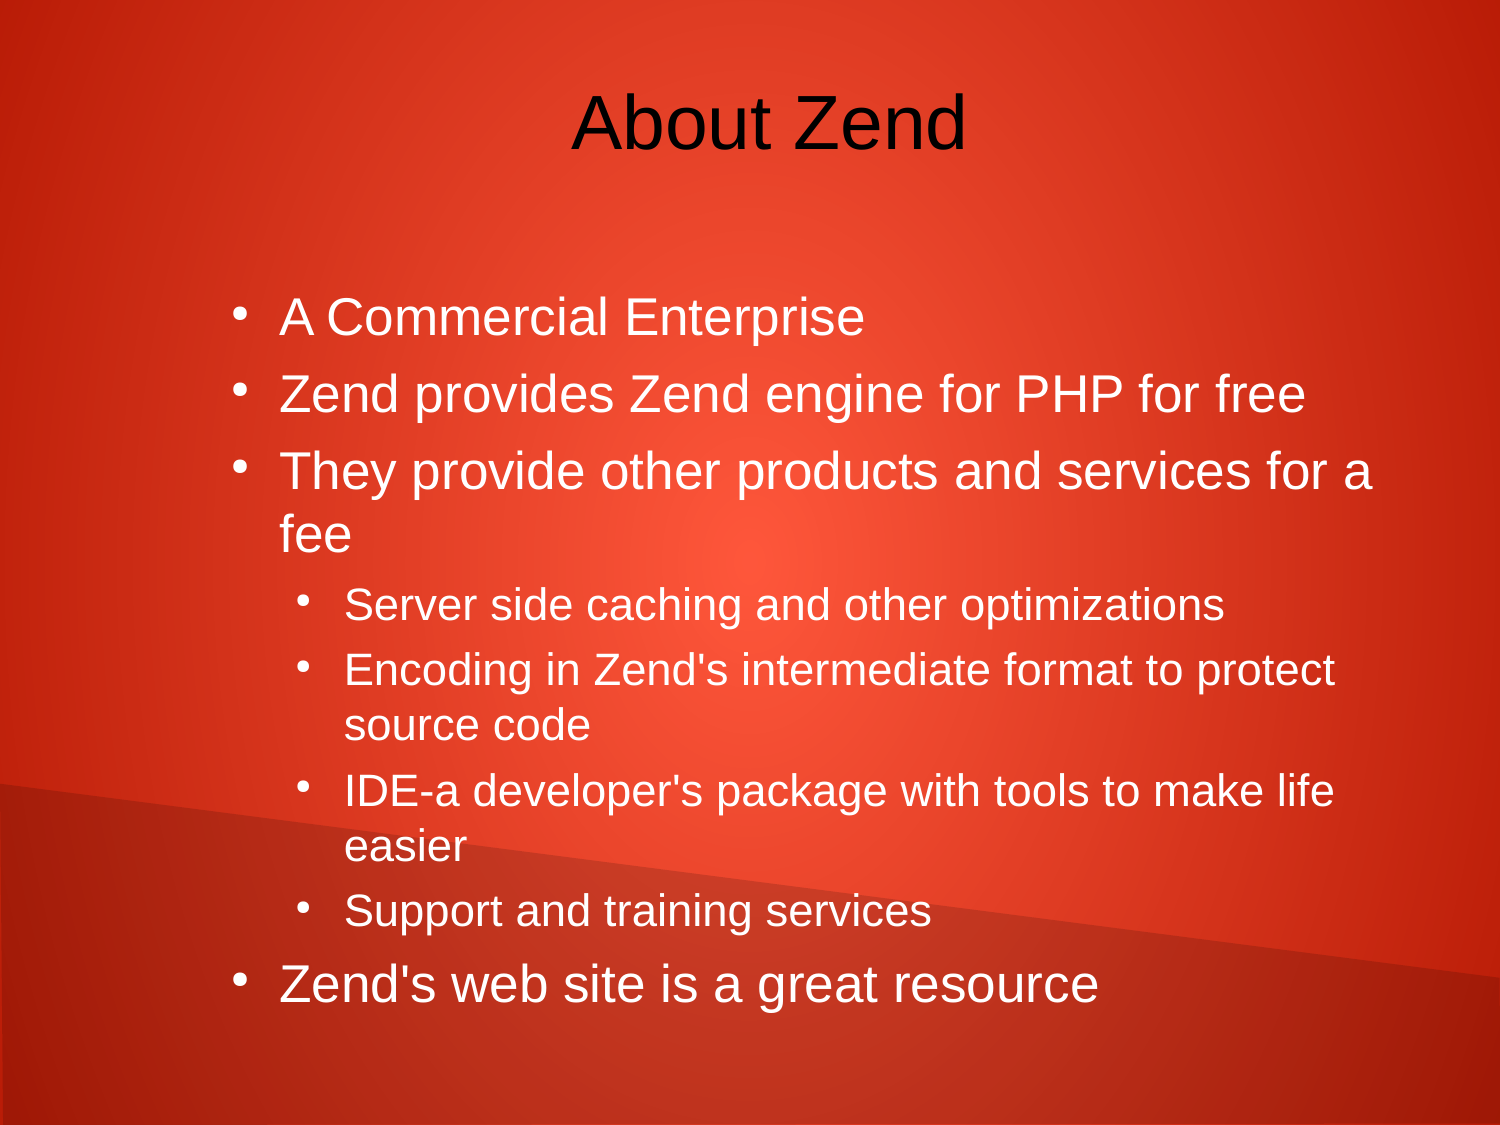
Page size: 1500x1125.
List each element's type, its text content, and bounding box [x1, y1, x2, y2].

list A Commercial Enterprise Zend provides Zend engine for PHP for free They provide other products and services for a fee Server side caching and other optimizations Encoding in Zend's intermediate format to protect source code IDE-a developer's package with tools to make life easier Support and training services Zend's web site is a great resource [200, 275, 1476, 1026]
title About Zend [24, 24, 1488, 213]
